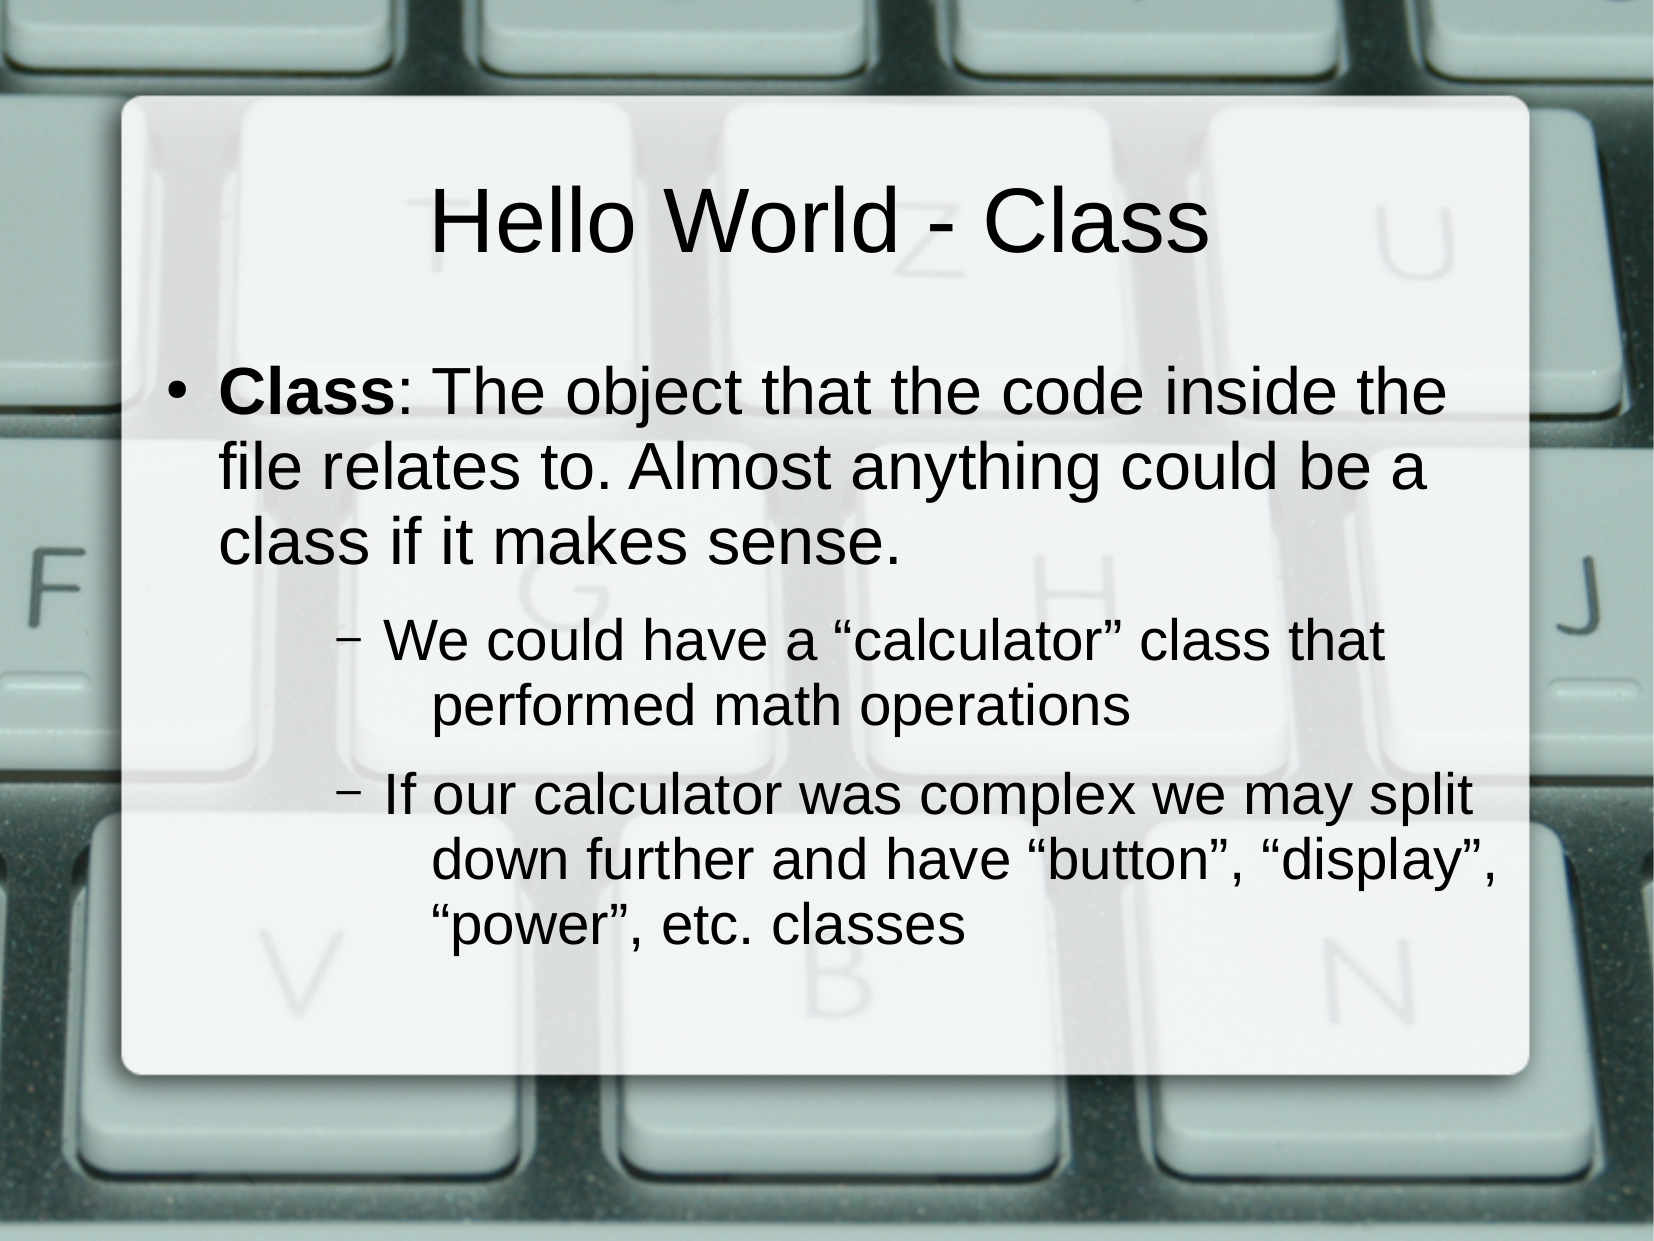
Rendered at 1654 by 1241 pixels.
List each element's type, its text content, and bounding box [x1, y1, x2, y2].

list Class: The object that the code inside the file relates to. Almost anything could be a class if it makes sense. We could have a “calculator” class that performed math operations If our calculator was complex we may split down further and have “button”, “display”, “power”, etc. classes [147, 354, 1506, 1063]
title Hello World - Class [135, 117, 1506, 325]
picture [0, 0, 1654, 1241]
